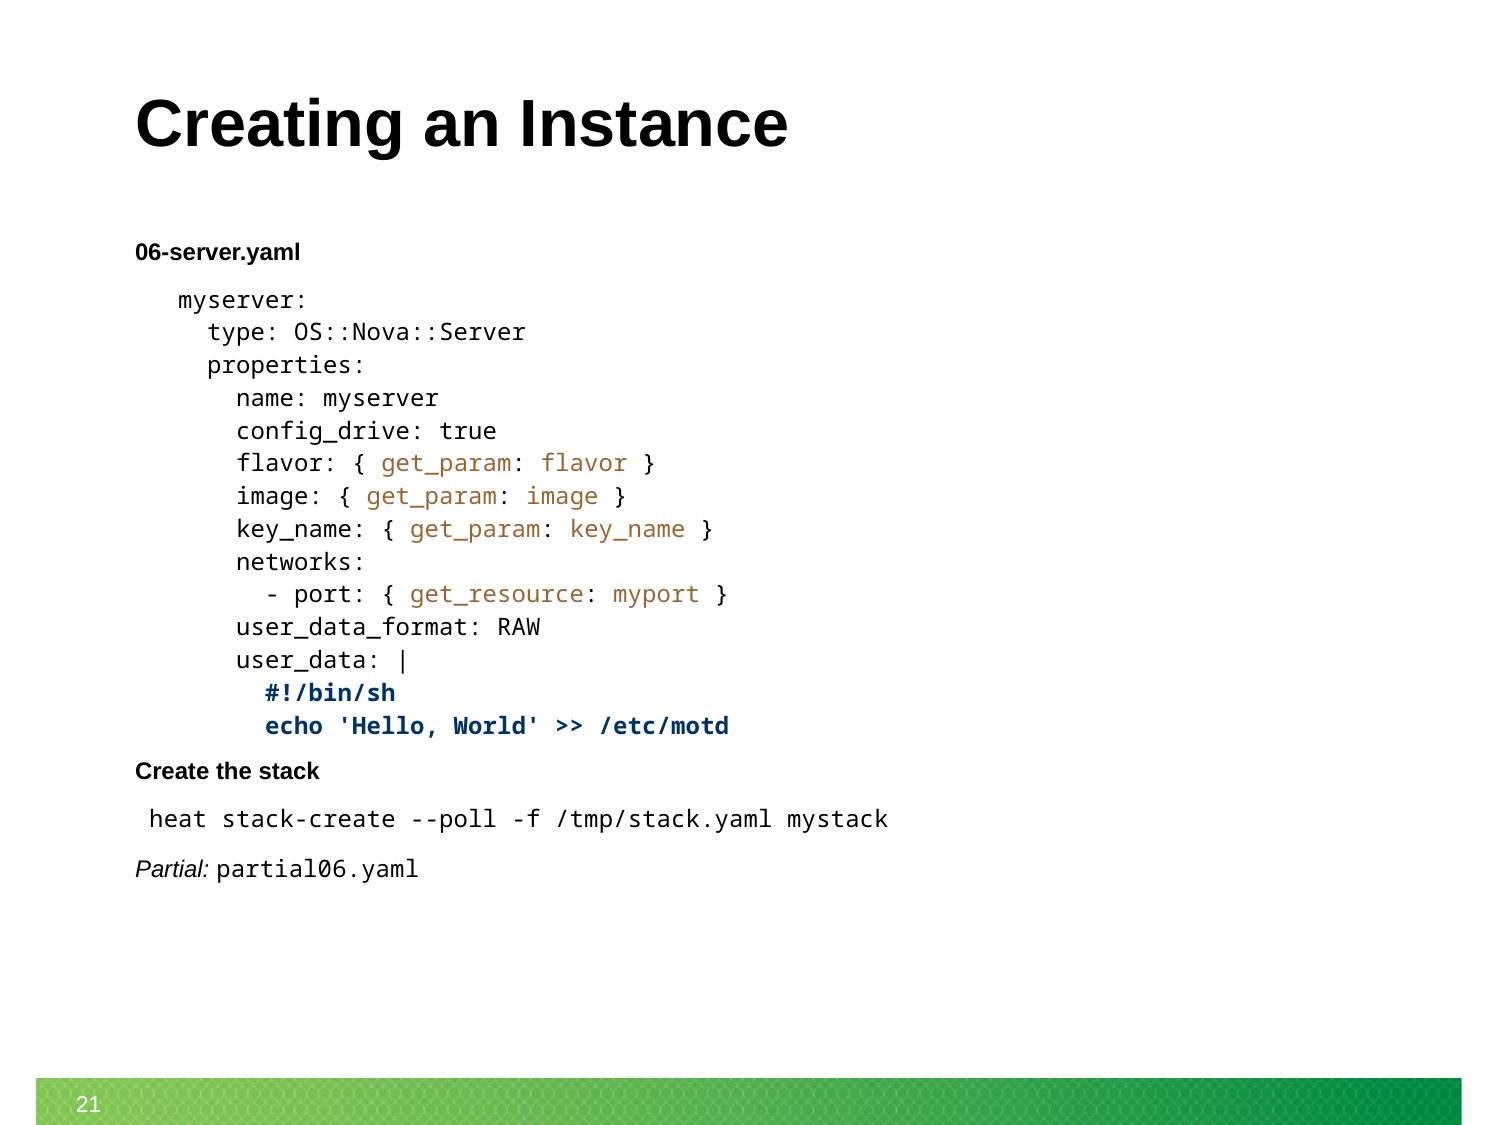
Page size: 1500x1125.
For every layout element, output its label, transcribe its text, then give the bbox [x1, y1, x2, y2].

title Creating an Instance [135, 41, 1372, 204]
picture [36, 1078, 1462, 1125]
list 06-server.yaml myserver: type: OS::Nova::Server properties: name: myserver config_drive: true flavor: { get_param: flavor } image: { get_param: image } key_name: { get_param: key_name } networks: - port: { get_resource: myport } user_data_format: RAW user_data: | #!/bin/sh echo 'Hello, World' >> /etc/motd Create the stack heat stack-create --poll -f /tmp/stack.yaml mystack Partial: partial06.yaml [135, 238, 1372, 892]
